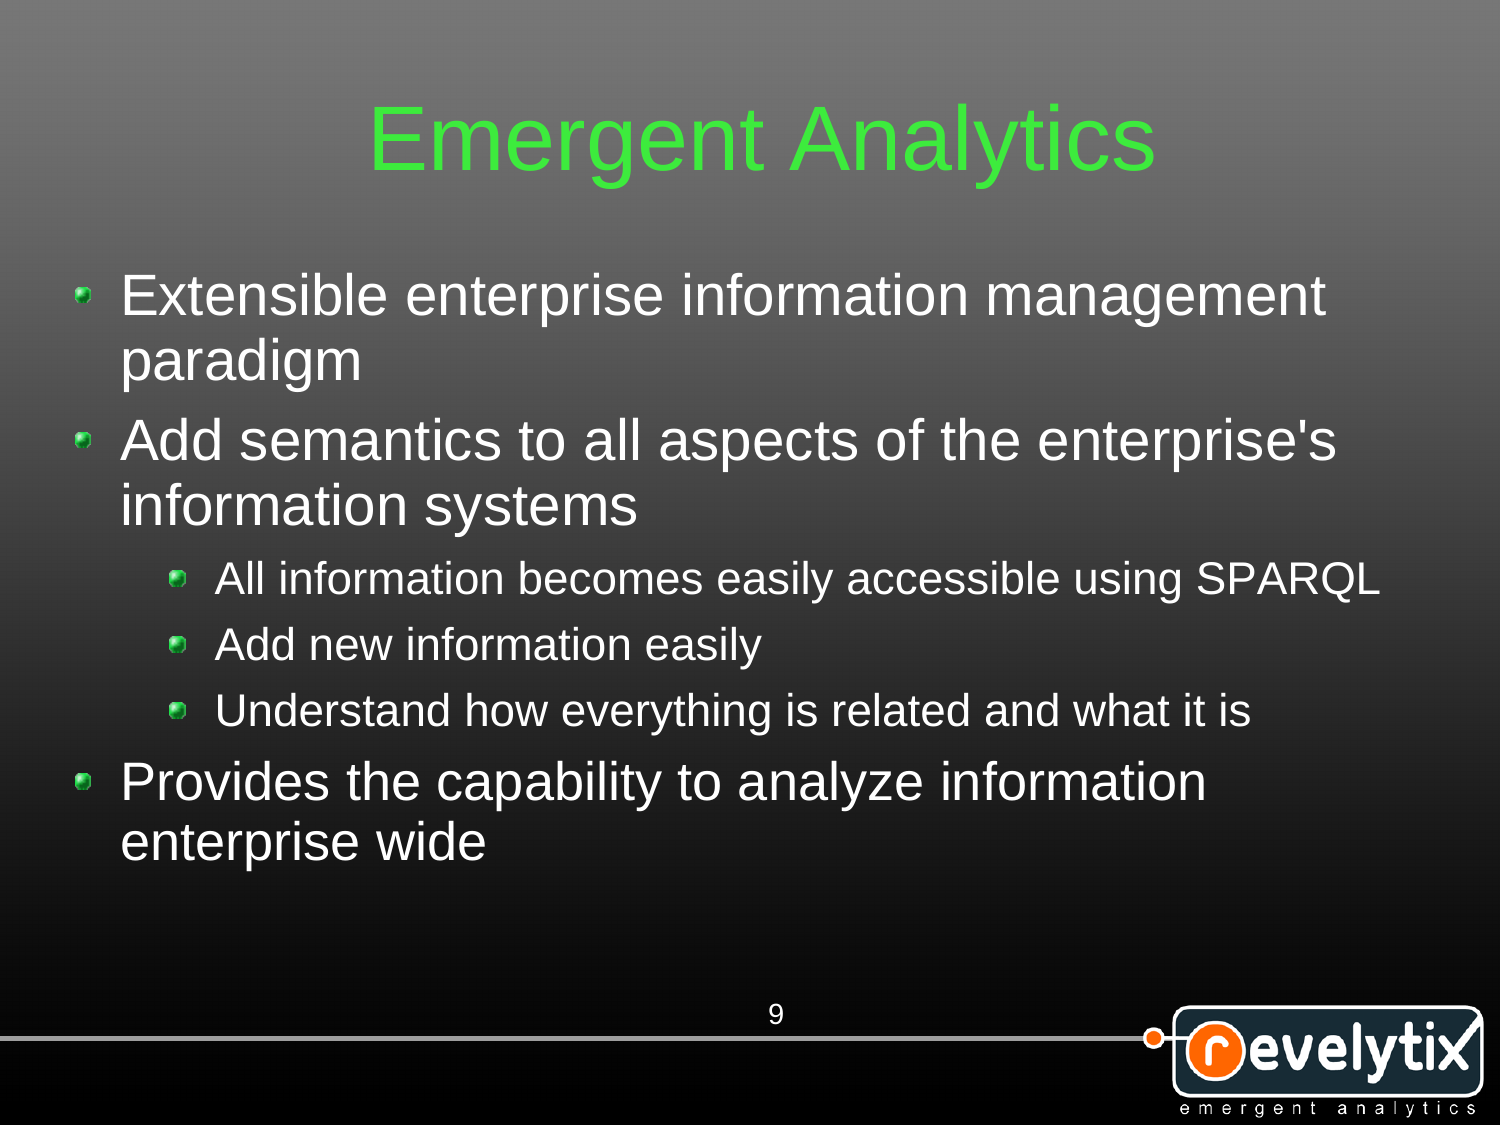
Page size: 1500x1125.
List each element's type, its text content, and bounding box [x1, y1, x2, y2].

list Extensible enterprise information management paradigm Add semantics to all aspects of the enterprise's information systems All information becomes easily accessible using SPARQL Add new information easily Understand how everything is related and what it is Provides the capability to analyze information enterprise wide [75, 262, 1426, 1073]
title Emergent Analytics [74, 44, 1425, 233]
picture [0, 0, 1500, 1125]
